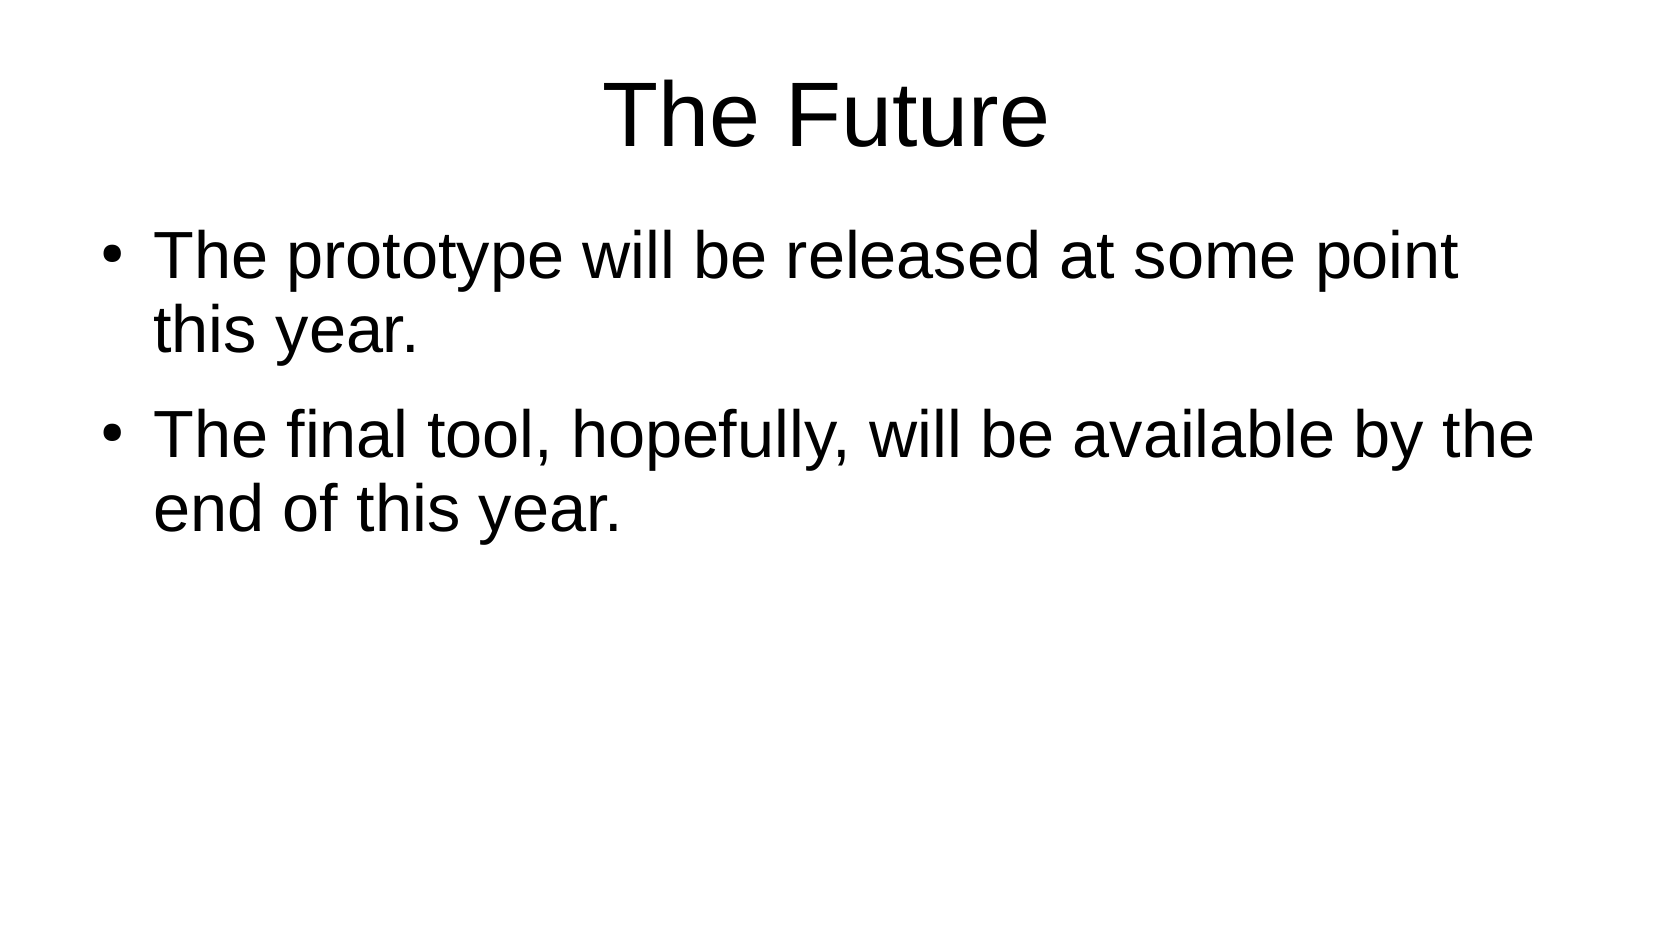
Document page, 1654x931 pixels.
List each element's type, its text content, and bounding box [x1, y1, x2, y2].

list The prototype will be released at some point this year. The final tool, hopefully, will be available by the end of this year. [82, 217, 1571, 758]
title The Future [82, 37, 1571, 193]
